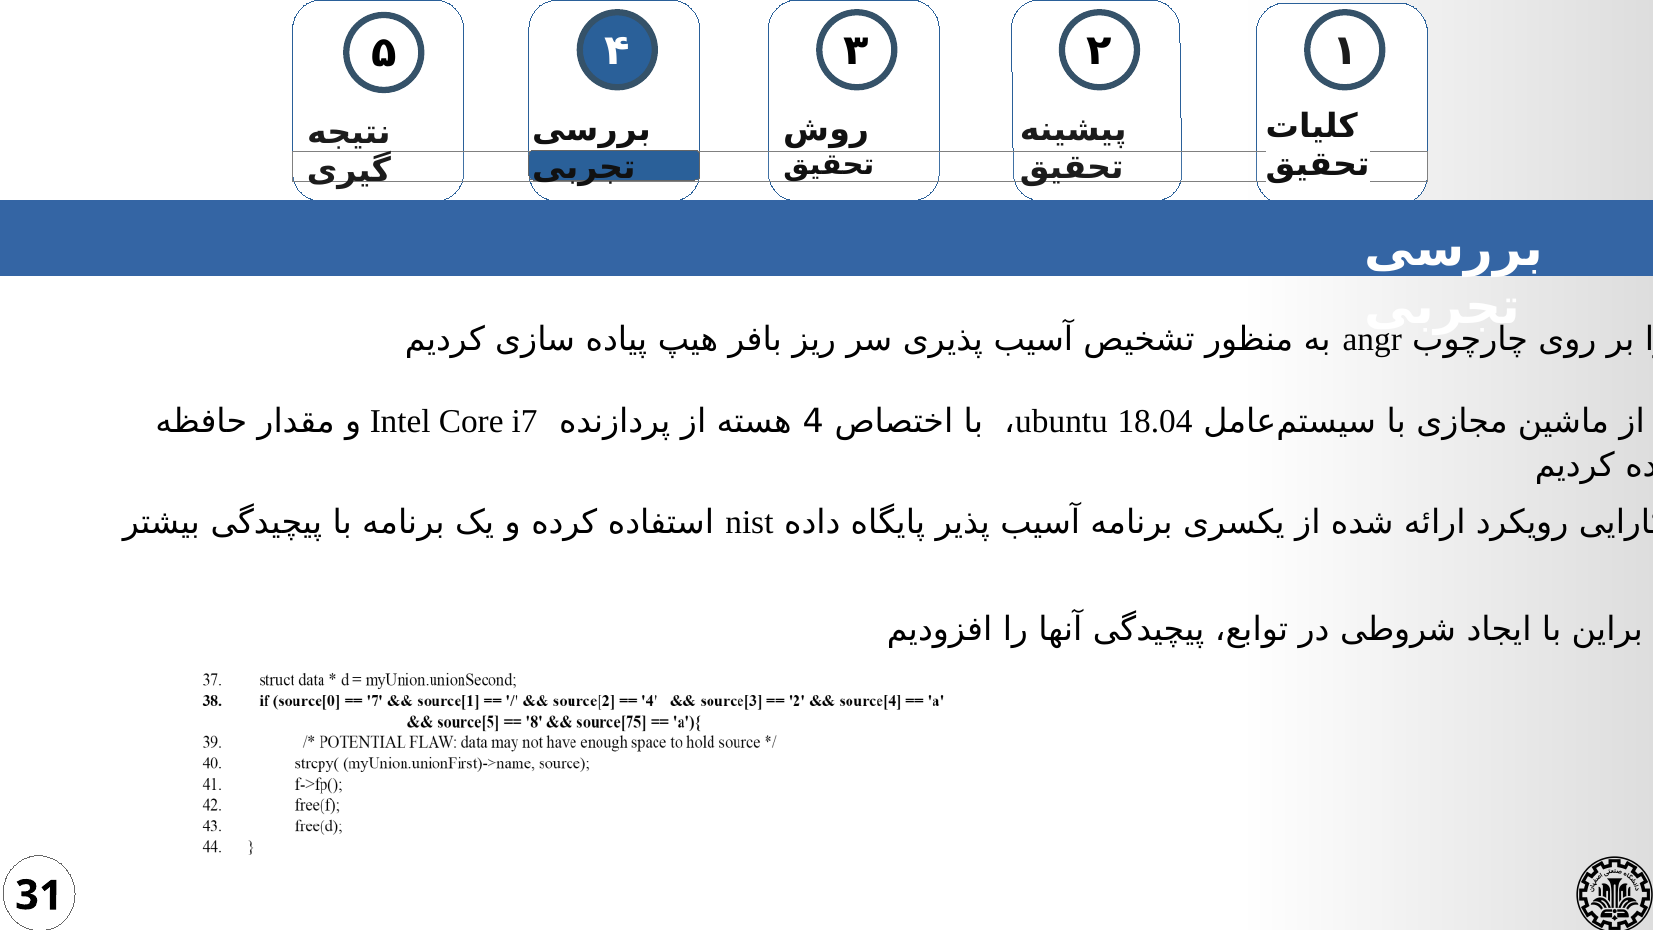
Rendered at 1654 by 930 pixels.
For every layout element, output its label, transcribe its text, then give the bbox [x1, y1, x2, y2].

text_box ما رویکرد خود را بر روی چارچوب angr به منظور تشخیص آسیب پذیری سر ریز بافر هیپ پیاده سازی کردیم [390, 312, 1560, 403]
text_box [528, 0, 700, 101]
text_box ۱ [1307, 12, 1383, 88]
text_box [1011, 0, 1181, 101]
text_box بررسی تجربی [517, 101, 713, 151]
picture [1575, 855, 1653, 930]
text_box [0, 148, 1653, 312]
text_box [292, 0, 464, 104]
text_box ۲ [1061, 12, 1137, 88]
text_box نتیجه گیری [292, 104, 488, 154]
picture [127, 670, 961, 856]
text_box علاوه براین با ایجاد شروطی در توابع، پیچیدگی آنها را افزودیم [871, 602, 1558, 692]
text_box به منظور اریابی دقت و کارایی رویکرد ارائه شده از یکسری برنامه آسیب پذیر پایگاه داده nist استفاده کرده و یک برنامه با پیچیدگی بیشتر نیز طراحی کردیم [108, 489, 1560, 591]
text_box [1256, 3, 1428, 99]
text_box 31 [3, 855, 76, 930]
text_box روش تحقیق [768, 101, 964, 151]
text_box پیشینه تحقیق [1005, 101, 1195, 151]
text_box ۴ [579, 12, 655, 88]
text_box کلیات تحقیق [1250, 99, 1446, 148]
text_box به منظور ارزیابی از ماشین مجازی با سیستم‌عامل ubuntu 18.04، با اختصاص 4 هسته از پردازنده Intel Core i7 و مقدار حافظه 4گیگابایت استفاده کردیم [130, 388, 1559, 489]
text_box ۳ [819, 12, 895, 88]
text_box بررسی تجربی [1350, 211, 1653, 327]
text_box [768, 0, 940, 101]
text_box ۵ [346, 14, 422, 91]
